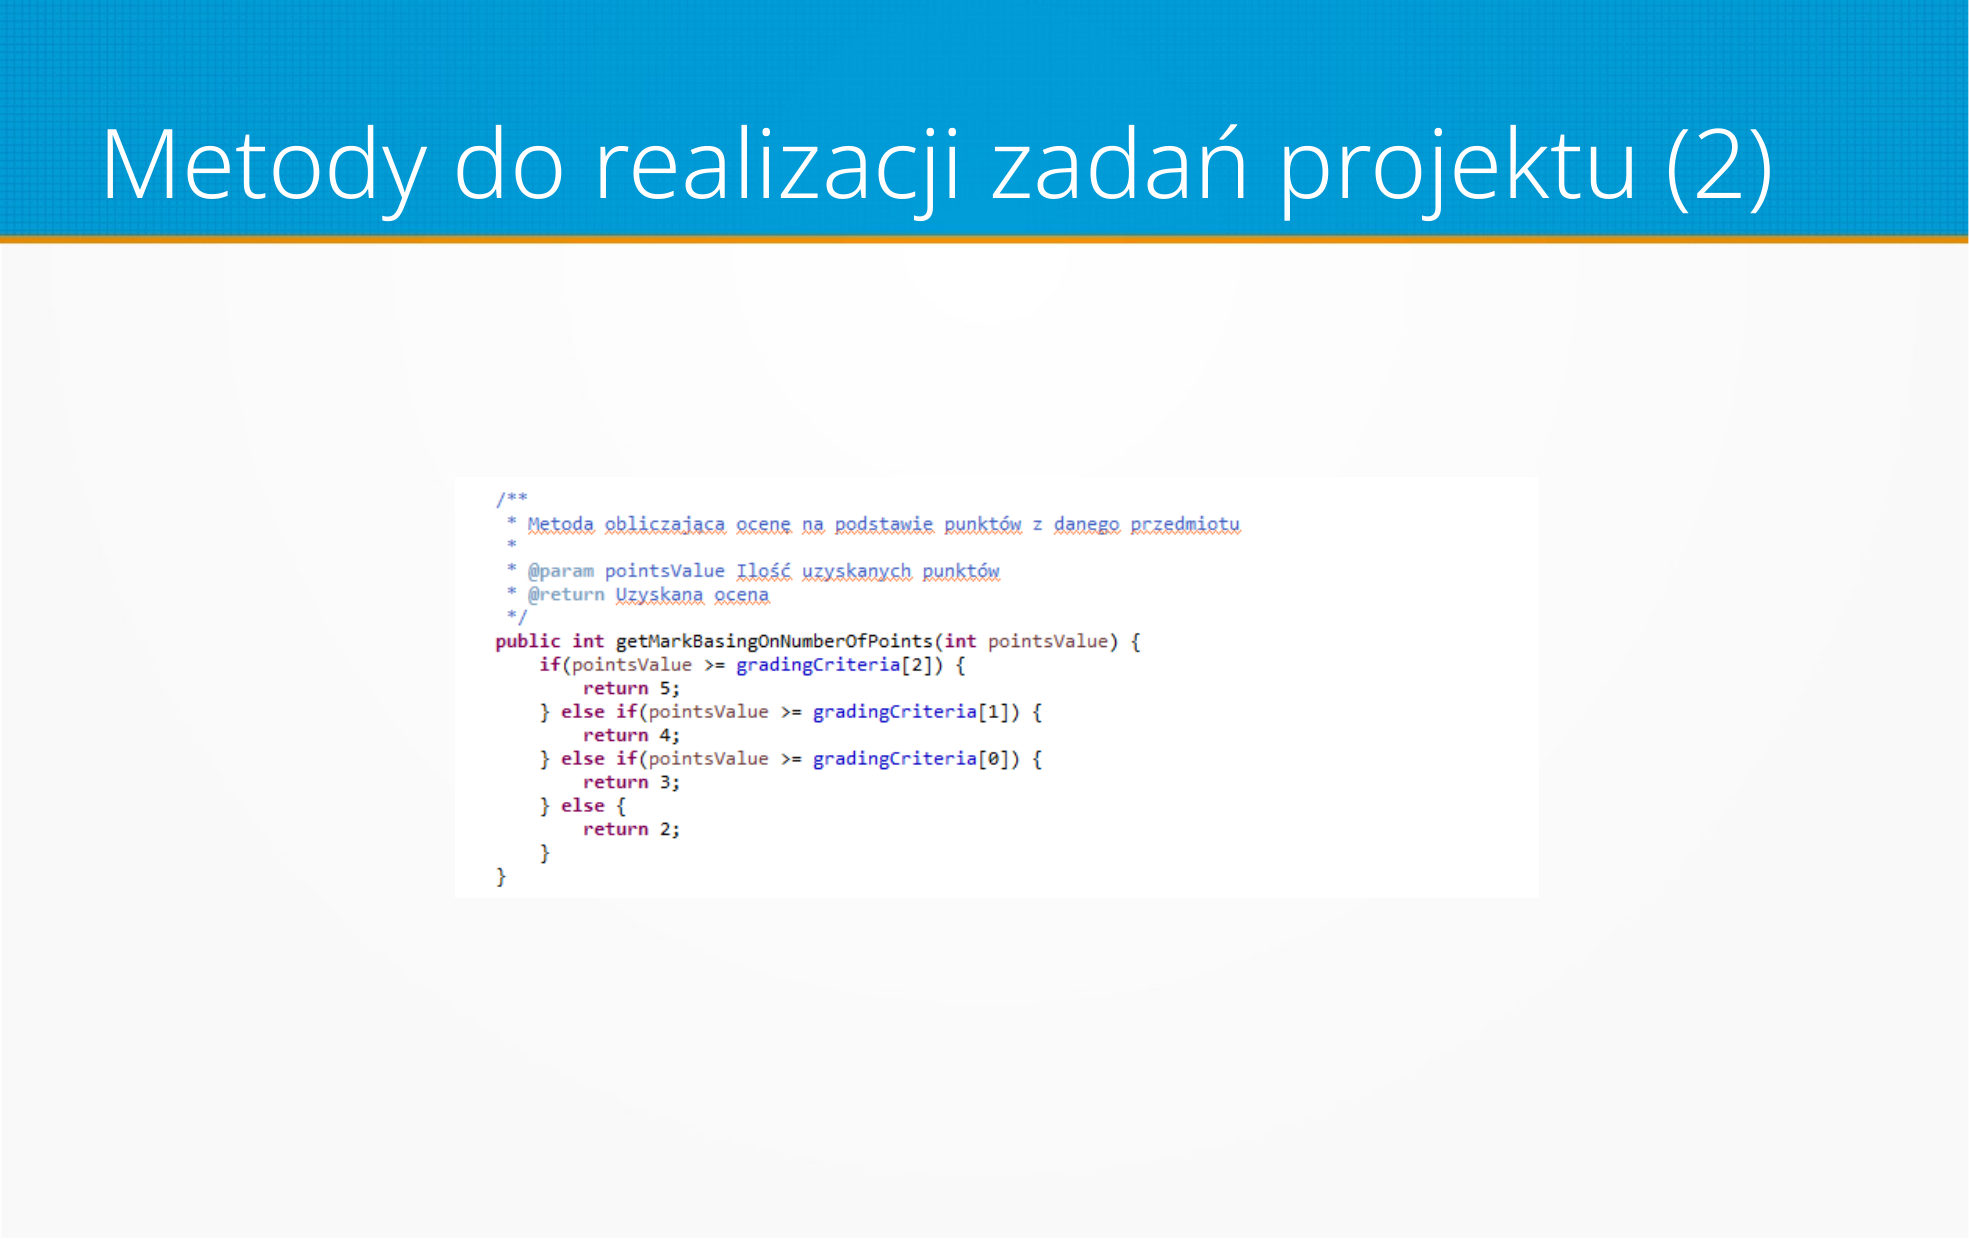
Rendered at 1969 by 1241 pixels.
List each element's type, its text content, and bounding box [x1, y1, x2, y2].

title Metody do realizacji zadań projektu (2) [98, 19, 1870, 227]
picture [0, 233, 1969, 1241]
